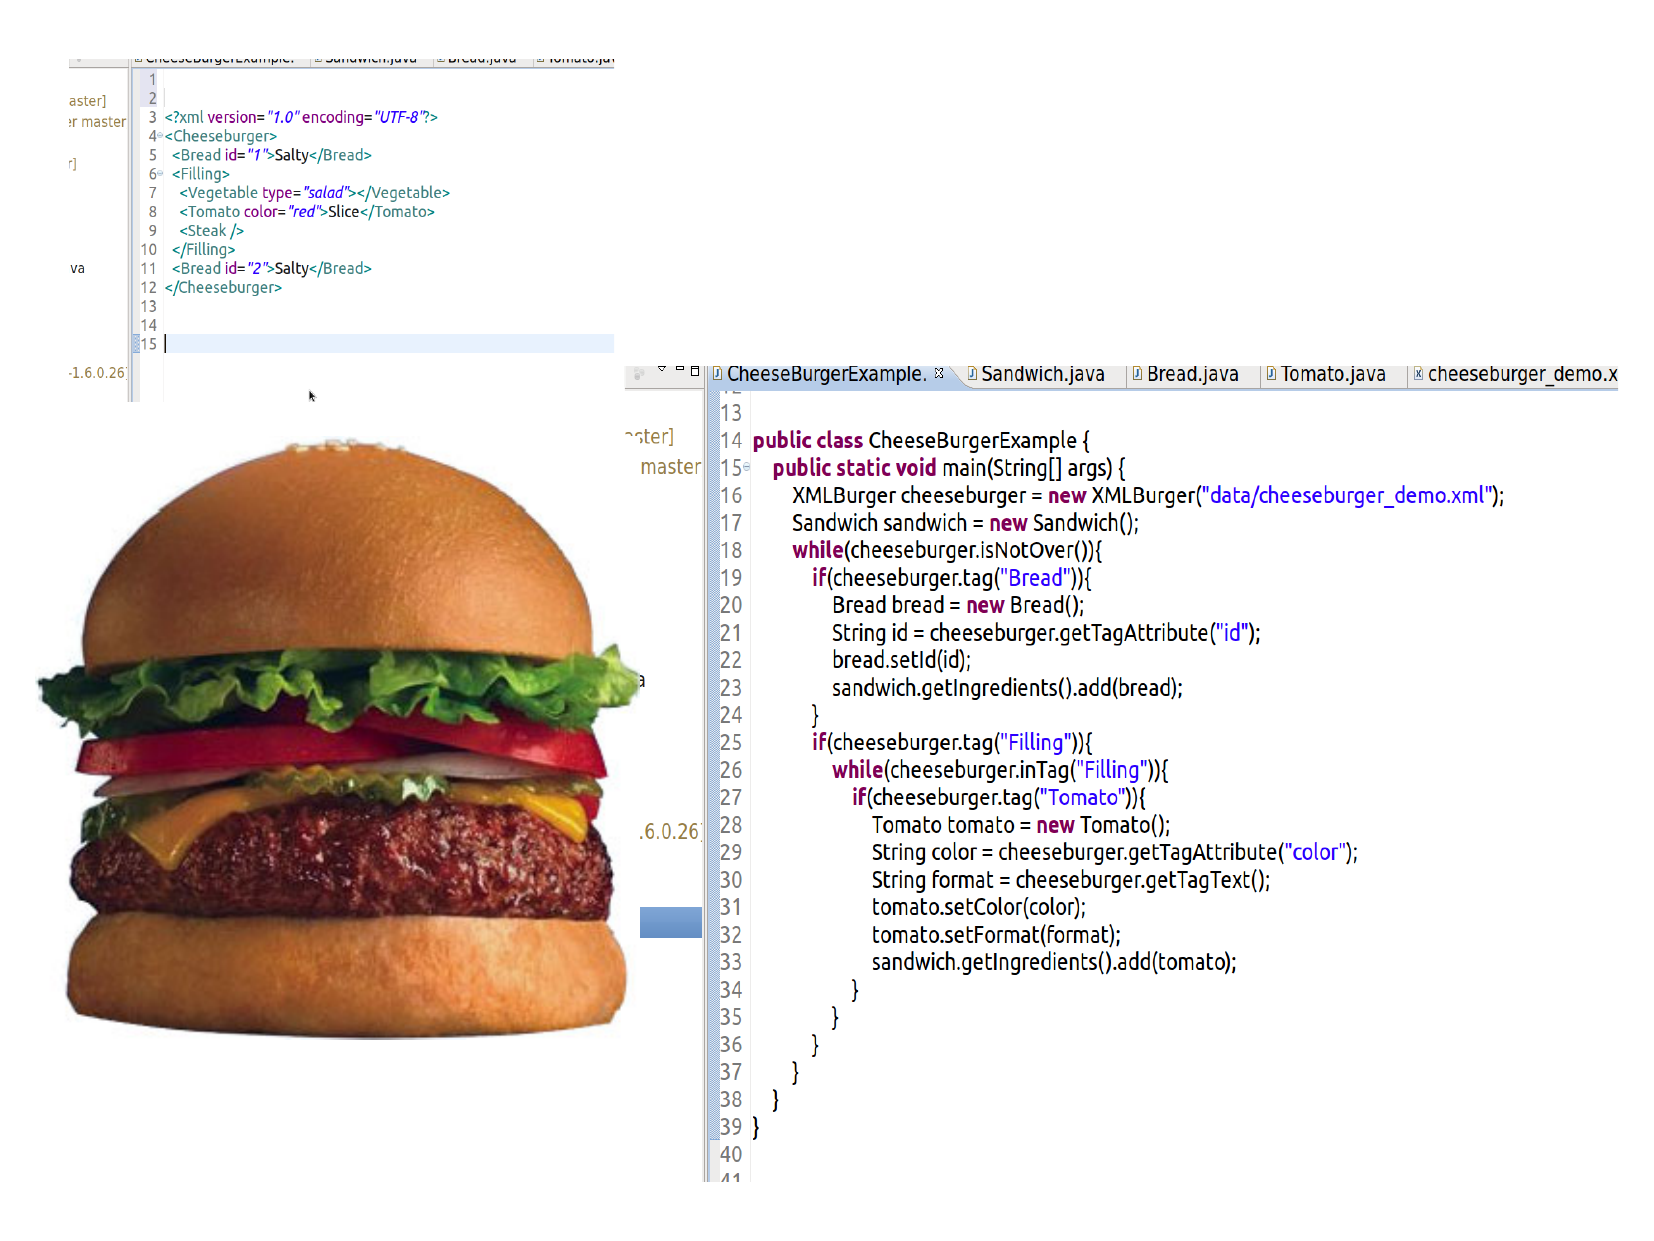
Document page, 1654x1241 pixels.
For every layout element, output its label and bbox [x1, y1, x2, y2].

picture [35, 366, 1619, 1182]
picture [69, 59, 615, 402]
